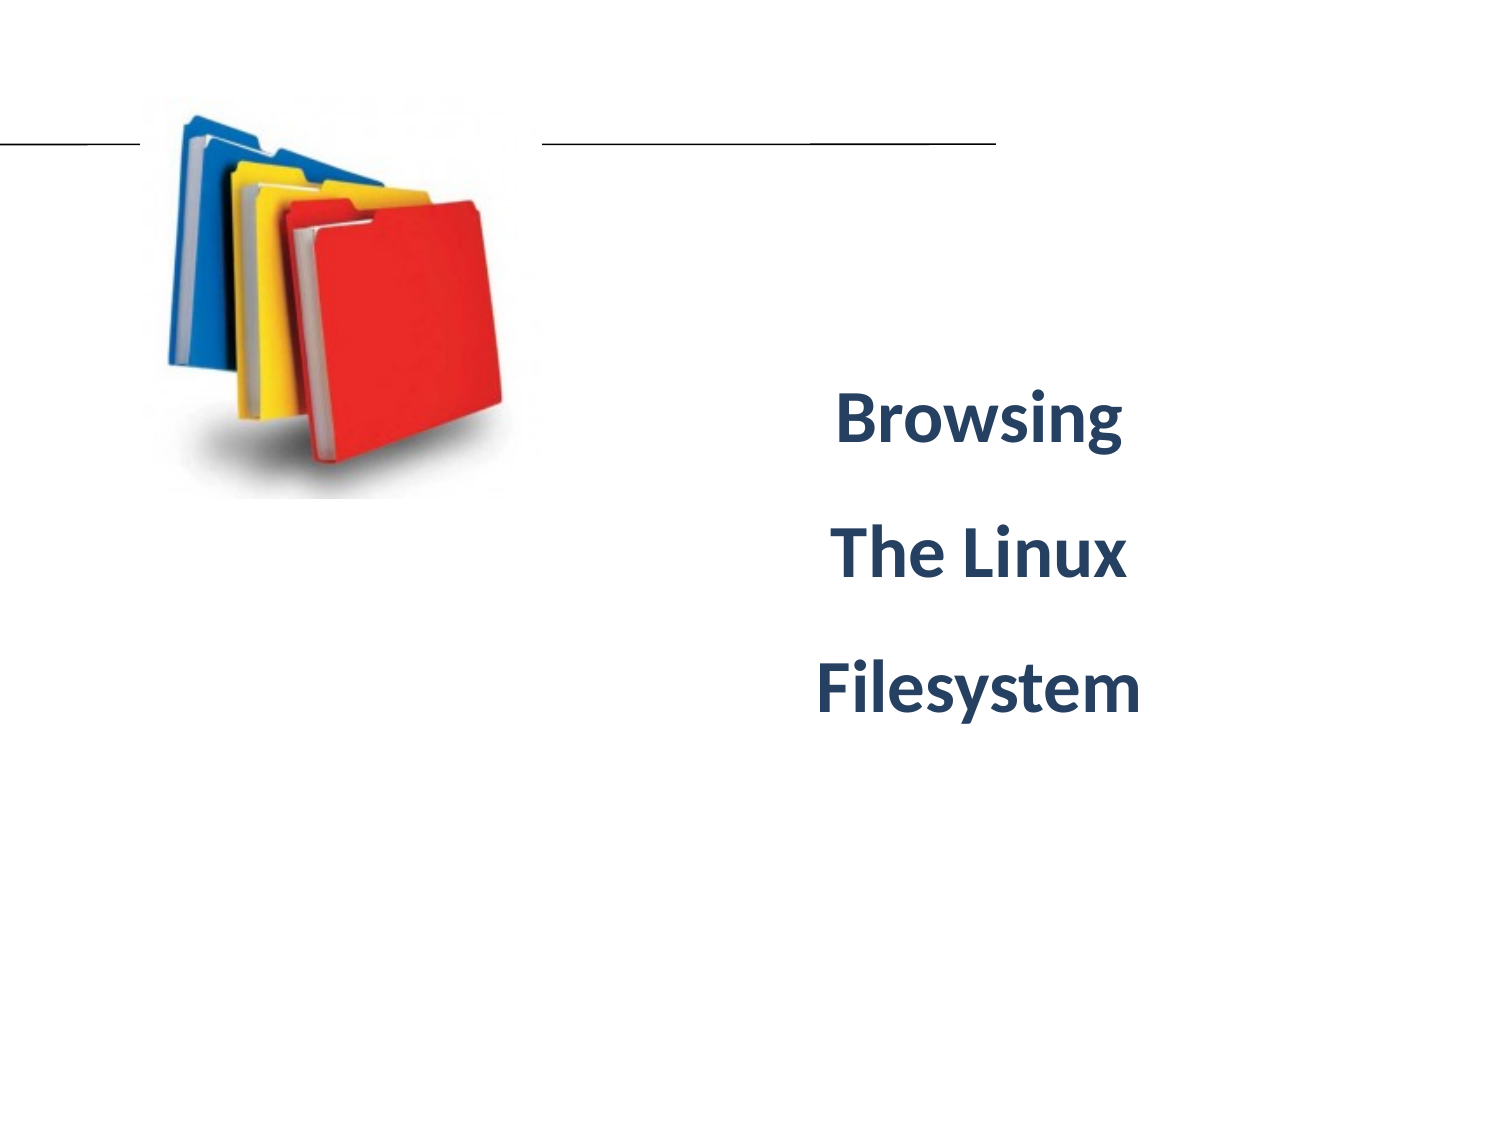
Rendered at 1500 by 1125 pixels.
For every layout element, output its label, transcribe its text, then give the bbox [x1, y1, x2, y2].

text_box Browsing The Linux Filesystem [705, 314, 1254, 735]
picture [140, 97, 542, 499]
